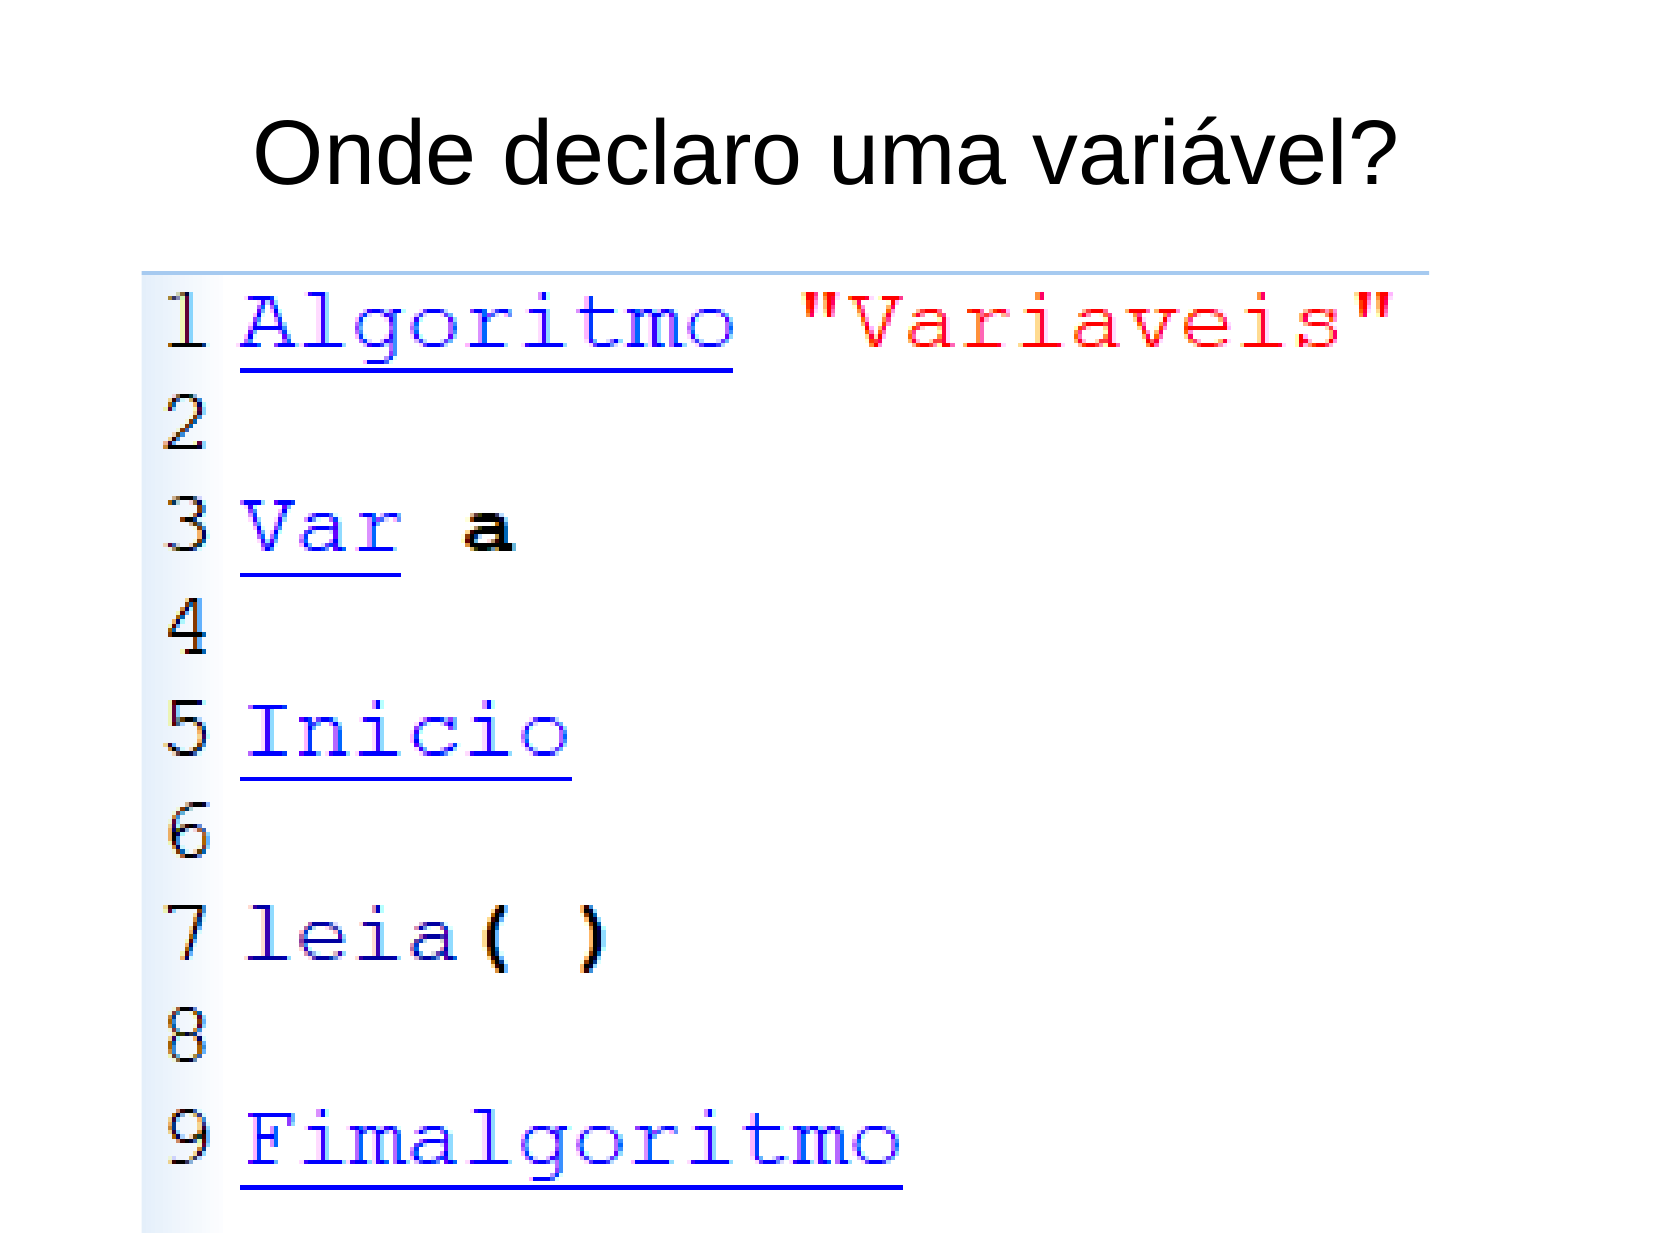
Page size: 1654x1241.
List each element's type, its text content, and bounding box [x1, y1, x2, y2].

picture [141, 271, 1430, 1233]
title Onde declaro uma variável? [82, 49, 1571, 257]
